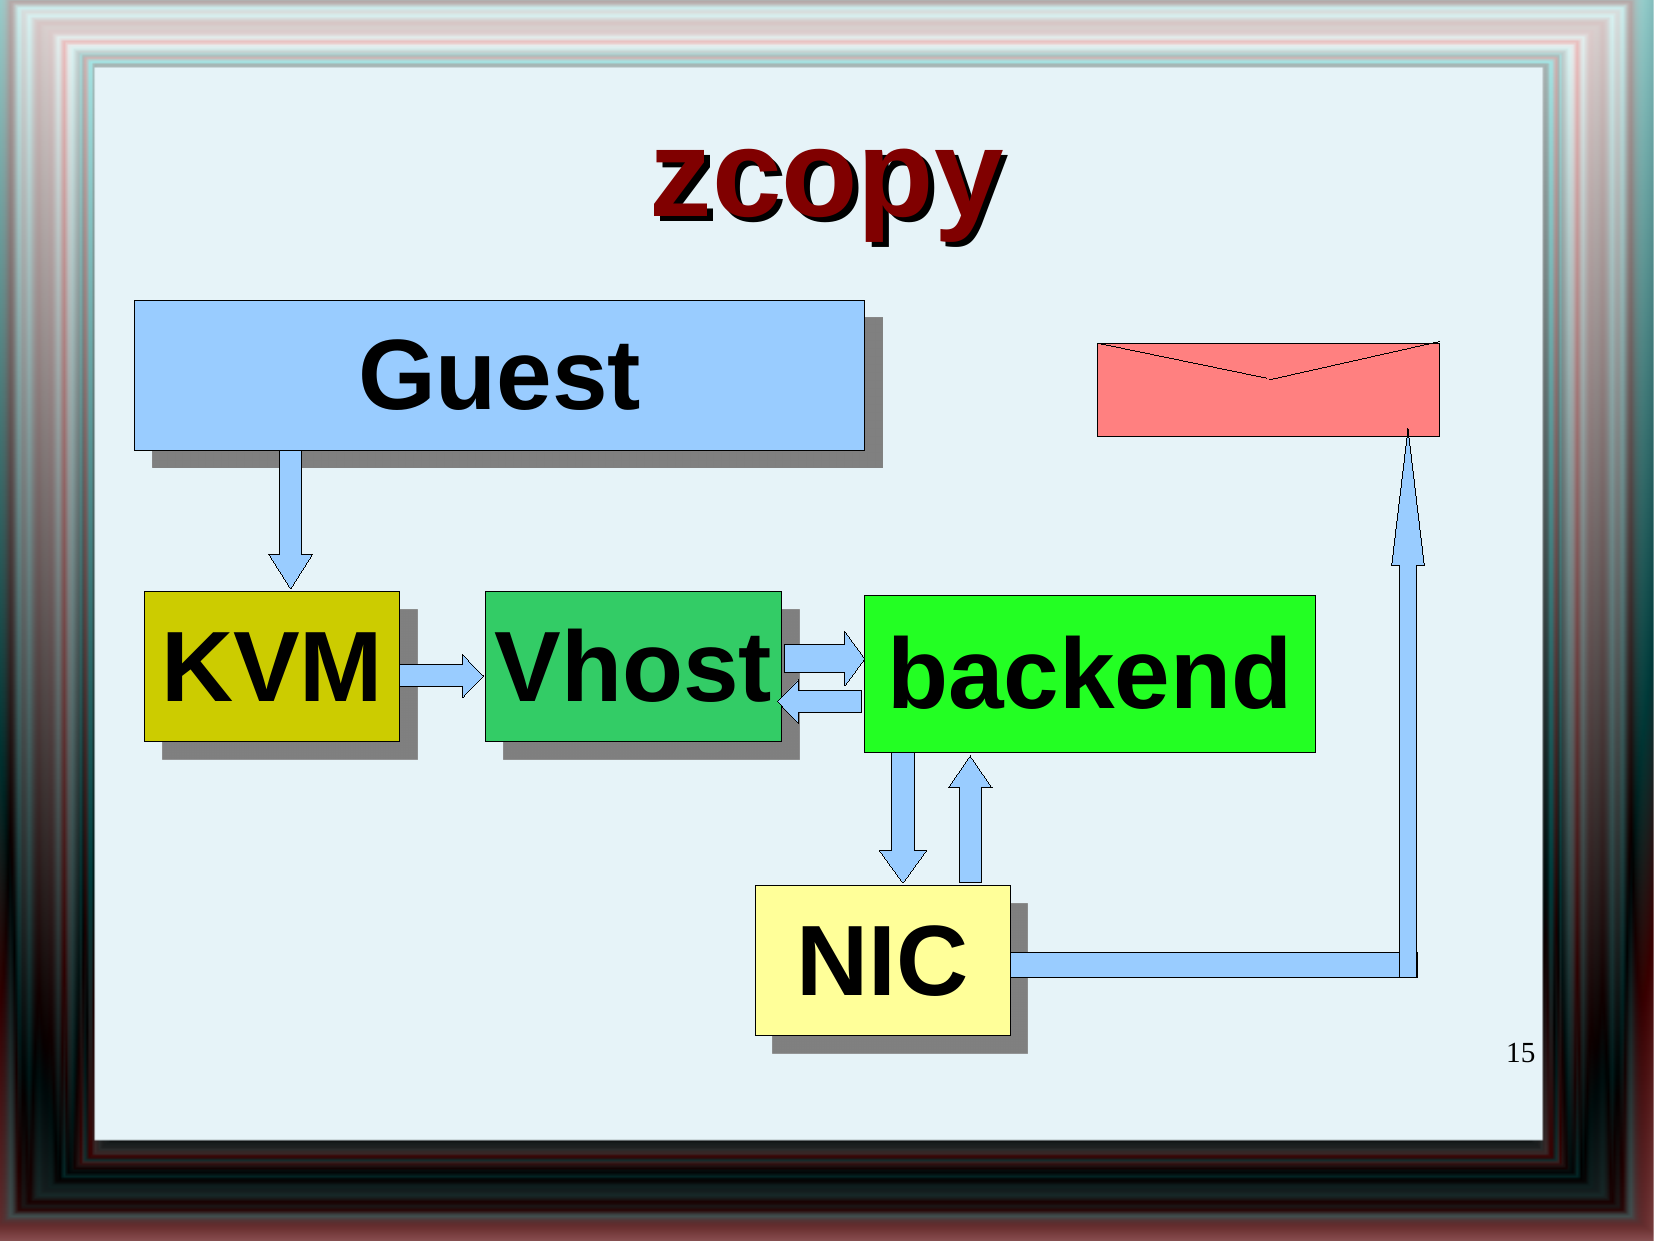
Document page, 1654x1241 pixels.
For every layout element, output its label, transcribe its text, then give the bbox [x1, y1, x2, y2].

text_box KVM [144, 591, 400, 742]
text_box [948, 755, 993, 883]
text_box [777, 679, 862, 724]
text_box NIC [755, 885, 1011, 1036]
text_box [1010, 343, 1440, 978]
text_box backend [864, 595, 1316, 753]
picture [0, 0, 1654, 1241]
title zcopy [118, 102, 1536, 243]
text_box Guest [134, 300, 865, 451]
text_box Vhost [485, 591, 782, 742]
text_box [268, 450, 313, 589]
text_box [784, 631, 865, 686]
text_box [399, 654, 484, 698]
text_box [879, 752, 927, 883]
